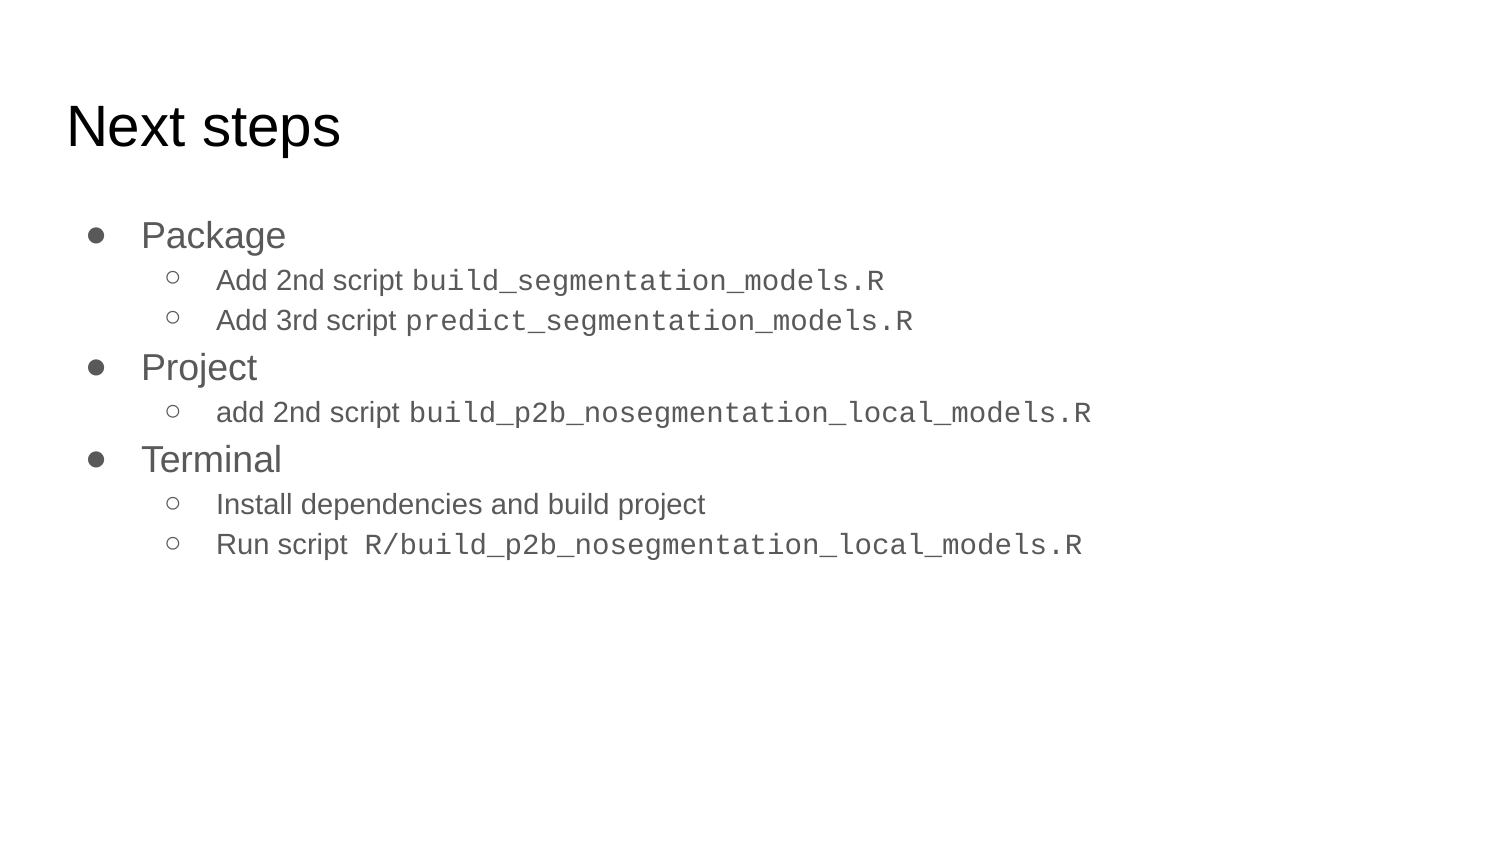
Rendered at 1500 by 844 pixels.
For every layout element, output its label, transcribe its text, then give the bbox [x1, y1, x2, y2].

title Next steps [51, 72, 1449, 167]
list Package Add 2nd script build_segmentation_models.R Add 3rd script predict_segmentation_models.R Project add 2nd script build_p2b_nosegmentation_local_models.R Terminal Install dependencies and build project Run script R/build_p2b_nosegmentation_local_models.R [51, 189, 1449, 750]
